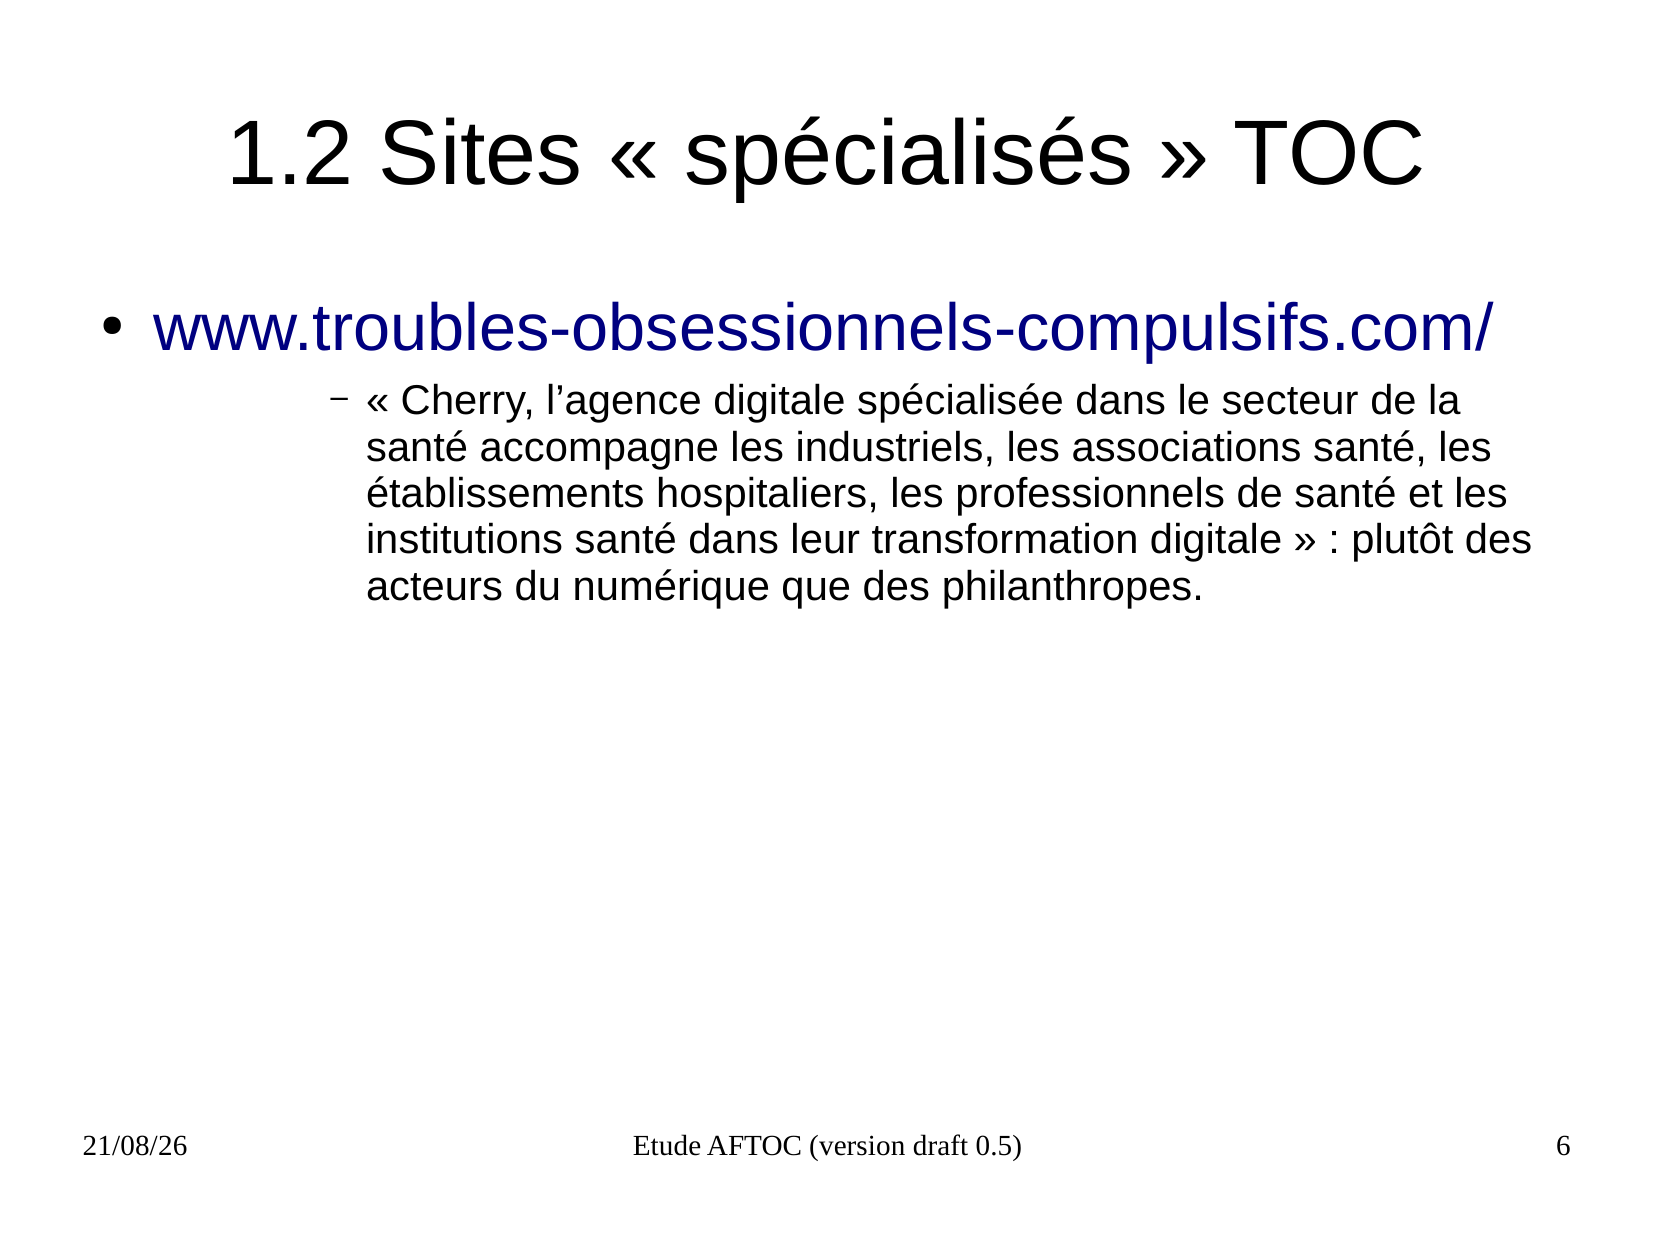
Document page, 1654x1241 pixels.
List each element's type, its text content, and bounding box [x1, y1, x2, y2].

list www.troubles-obsessionnels-compulsifs.com/ « Cherry, l’agence digitale spécialisée dans le secteur de la santé accompagne les industriels, les associations santé, les établissements hospitaliers, les professionnels de santé et les institutions santé dans leur transformation digitale » : plutôt des acteurs du numérique que des philanthropes. [82, 290, 1571, 1010]
title 1.2 Sites « spécialisés » TOC [82, 49, 1571, 257]
